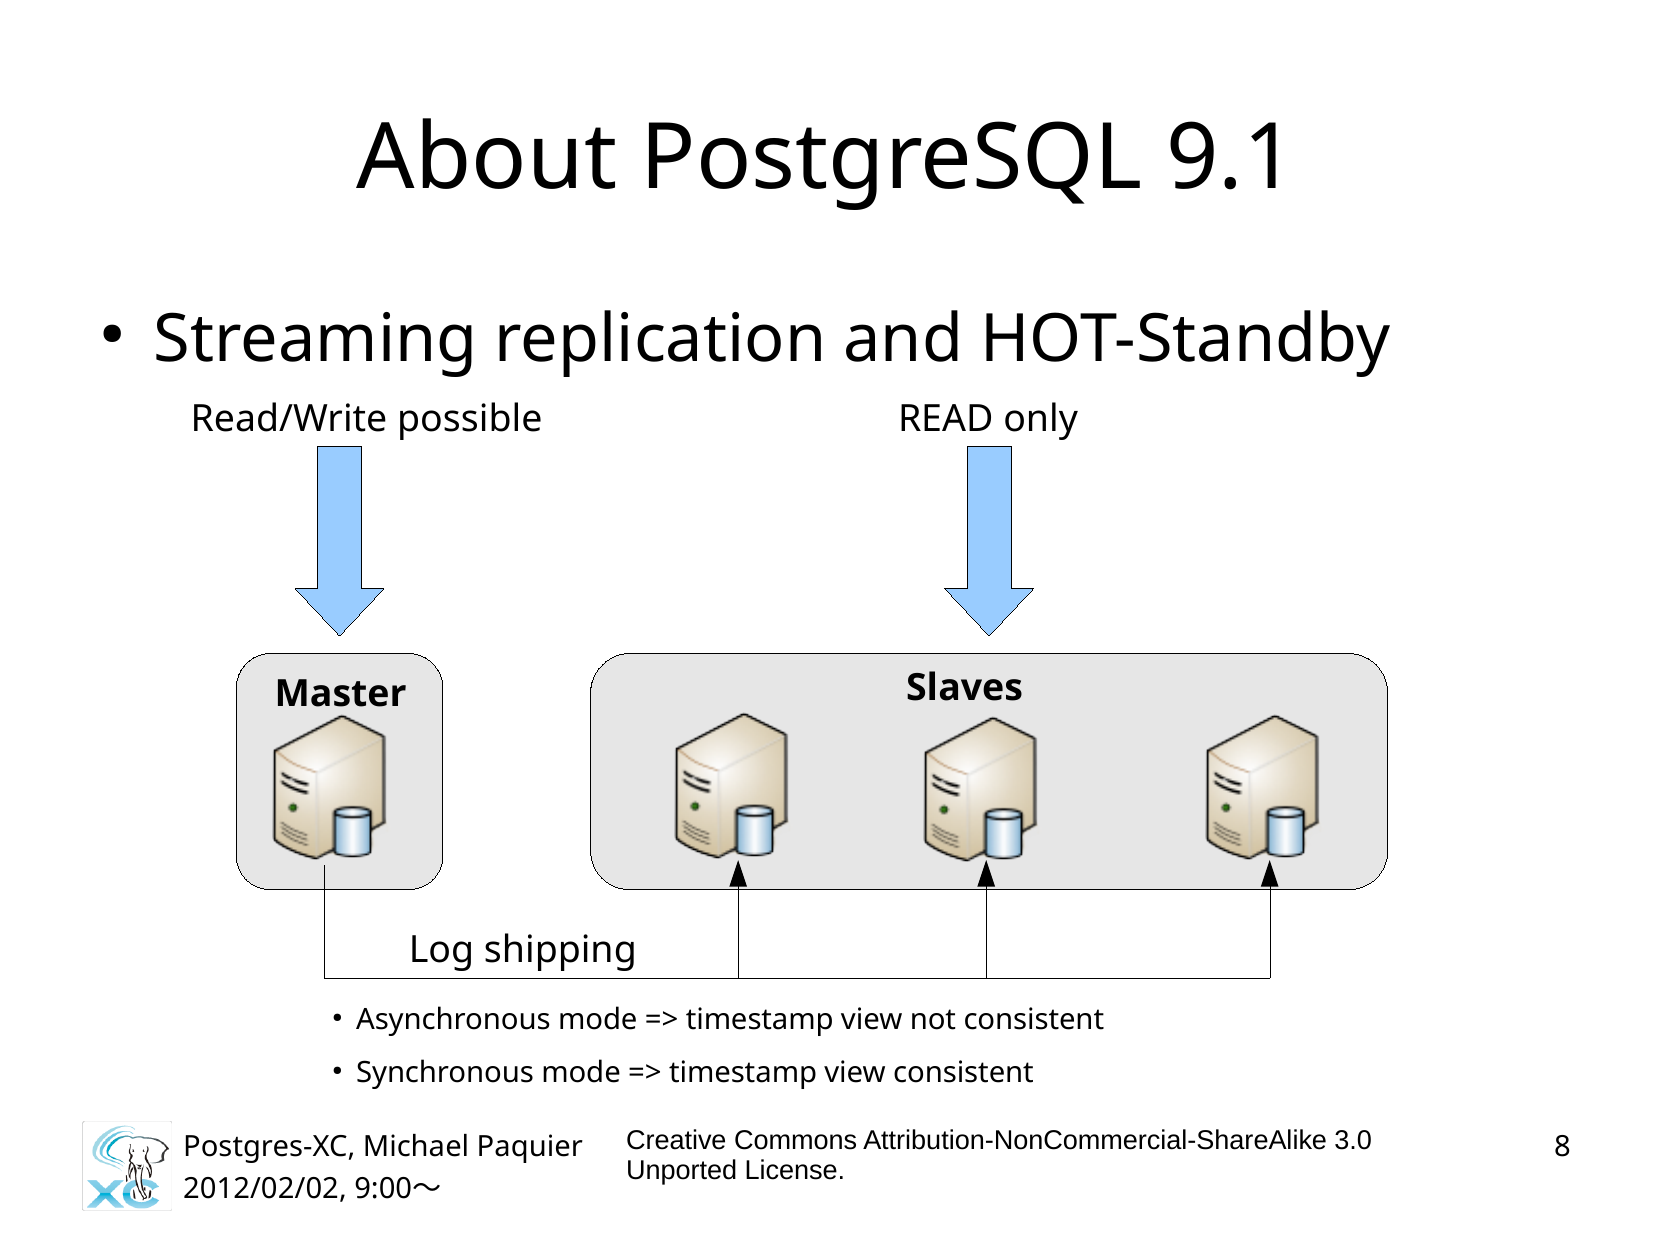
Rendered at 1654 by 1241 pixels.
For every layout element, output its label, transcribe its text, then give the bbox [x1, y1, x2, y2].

text_box [944, 446, 1034, 636]
text_box [590, 653, 1388, 890]
title About PostgreSQL 9.1 [82, 49, 1571, 257]
text_box Log shipping [394, 915, 662, 976]
text_box [295, 446, 384, 636]
text_box Master [259, 659, 433, 720]
text_box Slaves [891, 653, 1057, 714]
list Asynchronous mode => timestamp view not consistent Synchronous mode => timestamp view consistent [324, 998, 1241, 1093]
text_box READ only [883, 383, 1111, 445]
picture [923, 716, 1042, 864]
picture [1205, 714, 1324, 862]
text_box Read/Write possible [175, 383, 580, 445]
picture [674, 712, 793, 861]
picture [82, 1121, 172, 1211]
list Streaming replication and HOT-Standby [82, 290, 1571, 384]
text_box [236, 653, 443, 890]
picture [272, 720, 391, 862]
